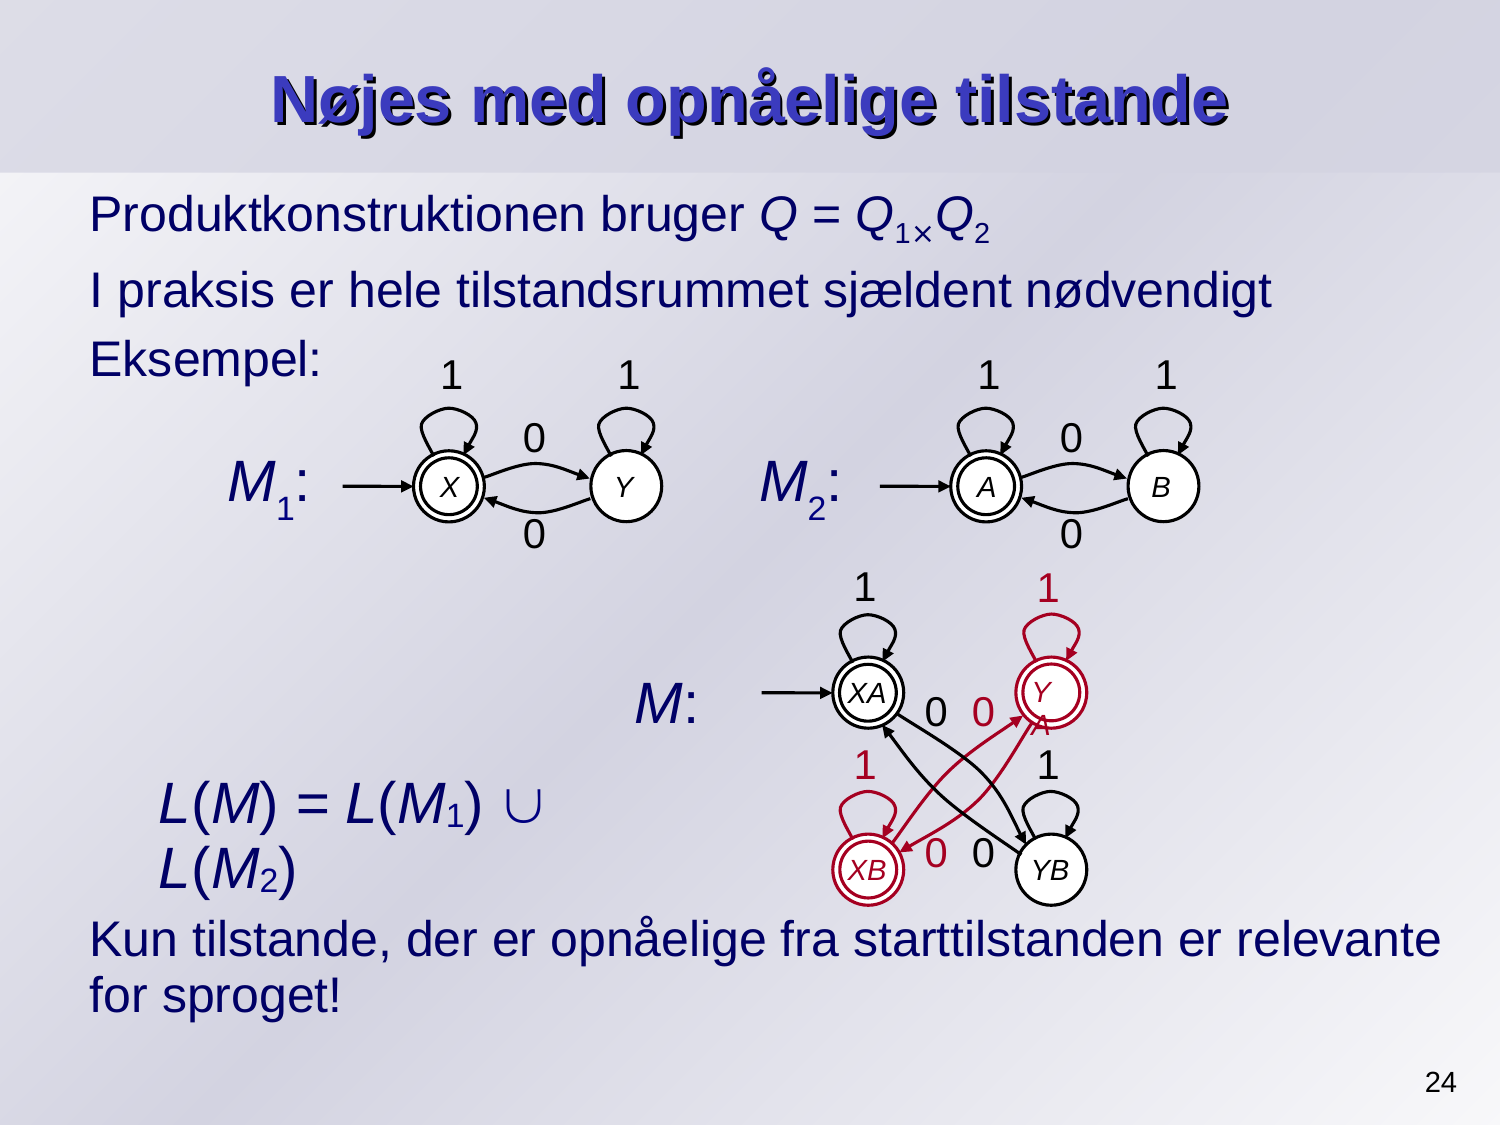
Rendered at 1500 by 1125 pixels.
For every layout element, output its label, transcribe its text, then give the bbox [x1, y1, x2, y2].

text_box 1 [1021, 733, 1075, 796]
text_box [600, 450, 662, 522]
text_box YA [1025, 668, 1078, 719]
text_box XA [832, 669, 902, 718]
text_box 1 [838, 556, 892, 619]
text_box 1 [425, 344, 479, 407]
text_box 0 [1045, 503, 1099, 566]
text_box M: [619, 663, 715, 744]
text_box YB [1015, 846, 1085, 895]
text_box 0 [508, 407, 561, 470]
text_box [843, 895, 894, 906]
text_box YA [1034, 729, 1046, 733]
text_box YA [1037, 721, 1045, 727]
text_box 0 [963, 822, 1010, 885]
text_box 1 [838, 733, 892, 796]
text_box [1024, 834, 1078, 846]
text_box M1: [212, 440, 327, 536]
text_box L(M) = L(M1) ∪ L(M2) [144, 763, 716, 909]
text_box 1 [1021, 556, 1075, 619]
text_box [590, 463, 599, 509]
text_box 1 [962, 344, 1016, 407]
text_box Y [599, 462, 649, 512]
text_box 0 [909, 822, 963, 885]
text_box 0 [508, 503, 561, 566]
text_box YA [1016, 668, 1038, 743]
text_box 0 [909, 680, 957, 743]
text_box [1137, 450, 1199, 522]
text_box M2: [744, 440, 858, 536]
text_box [950, 450, 1022, 522]
text_box A [962, 462, 1012, 512]
text_box B [1136, 462, 1186, 512]
text_box 1 [602, 344, 656, 407]
text_box [841, 657, 895, 669]
text_box XB [886, 846, 902, 895]
title Nøjes med opnåelige tilstande [75, 24, 1426, 173]
text_box 0 [957, 680, 1010, 743]
text_box [1026, 895, 1077, 906]
text_box X [425, 462, 475, 512]
text_box 1 [1139, 344, 1193, 407]
text_box [1025, 657, 1077, 668]
text_box [843, 718, 894, 729]
text_box YA [1047, 668, 1084, 750]
text_box XB [842, 846, 895, 895]
text_box [1128, 463, 1136, 509]
list Produktkonstruktionen bruger Q = Q1⨯Q2 I praksis er hele tilstandsrummet sjældent nødvendigt Eksempel: Kun tilstande, der er opnåelige fra starttilstanden er relevante for sproget! [74, 178, 1459, 1089]
text_box XB [832, 846, 851, 895]
text_box [841, 834, 895, 846]
text_box 0 [1045, 407, 1099, 470]
text_box [413, 450, 485, 522]
